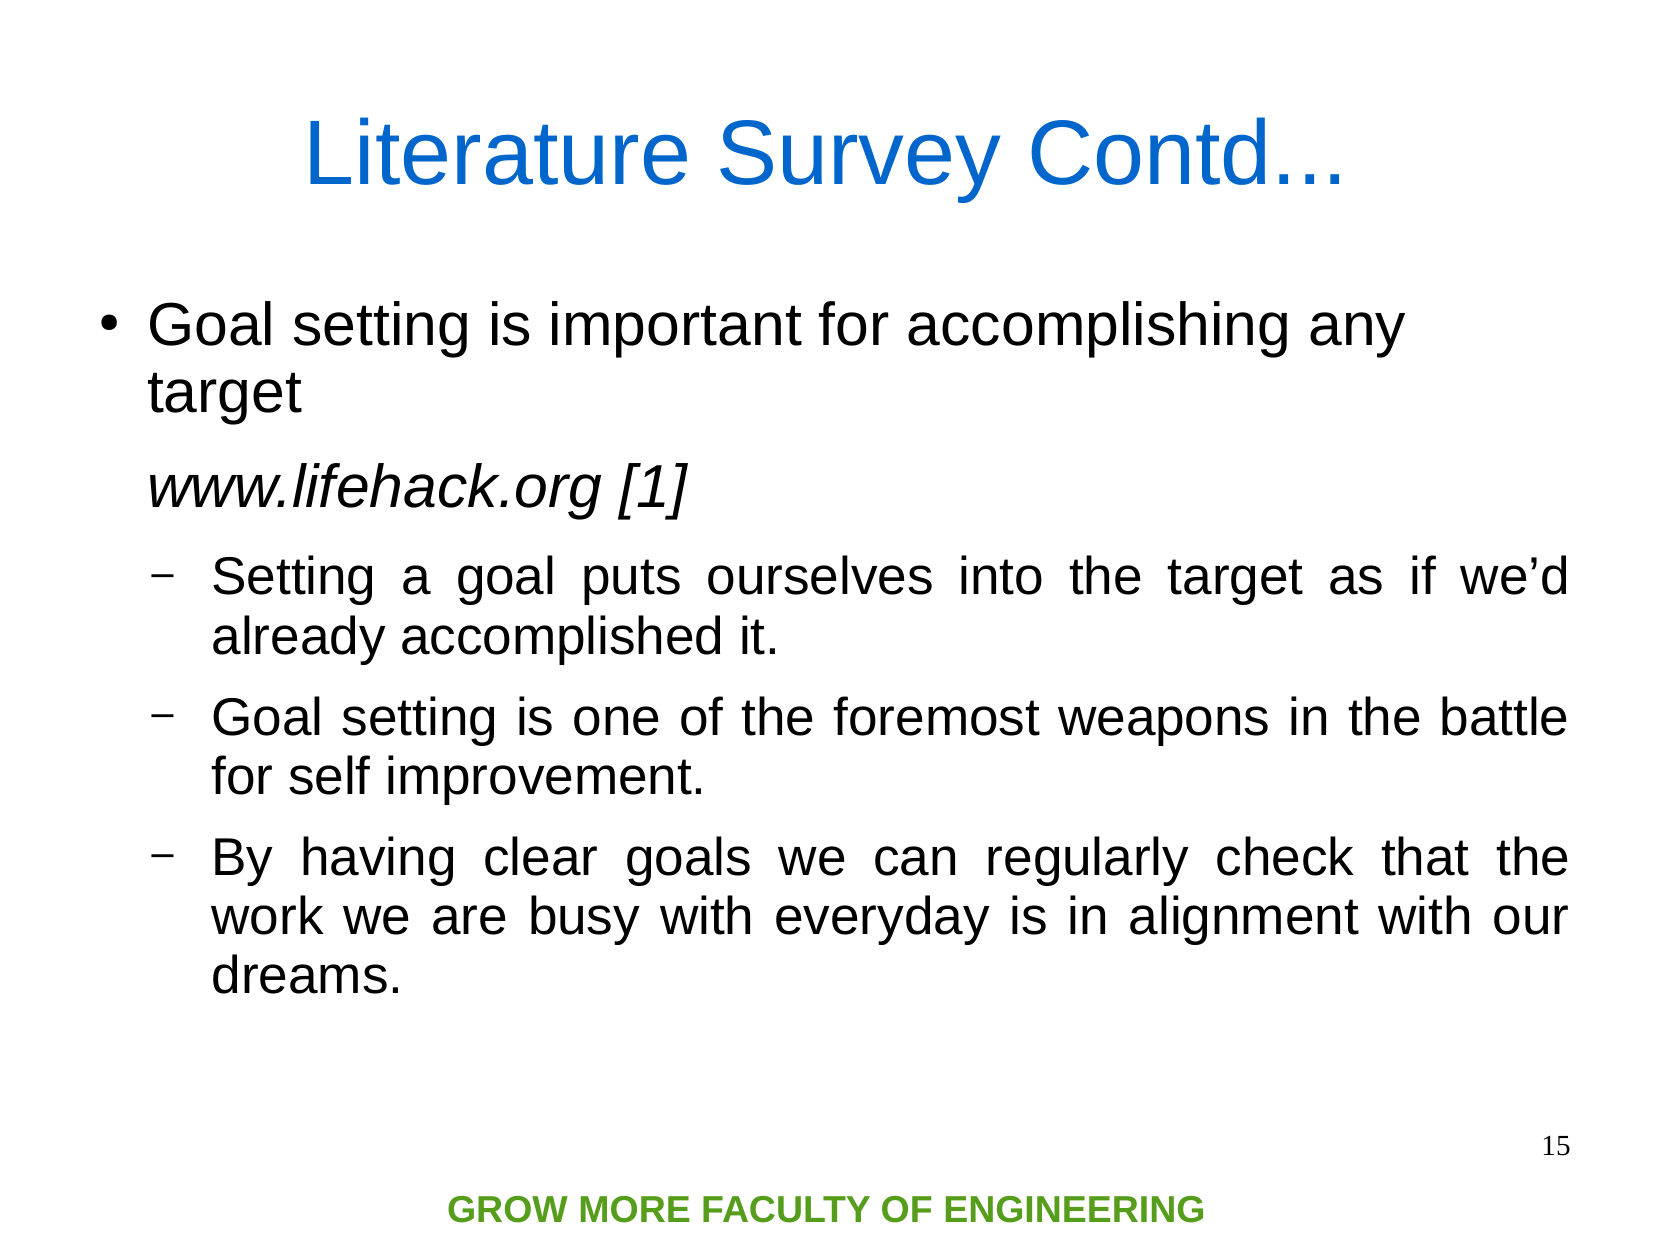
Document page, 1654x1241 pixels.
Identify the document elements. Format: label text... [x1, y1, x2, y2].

list Goal setting is important for accomplishing any target www.lifehack.org [1] Setting a goal puts ourselves into the target as if we’d already accomplished it. Goal setting is one of the foremost weapons in the battle for self improvement. By having clear goals we can regularly check that the work we are busy with everyday is in alignment with our dreams. [82, 290, 1571, 1010]
title Literature Survey Contd... [82, 49, 1571, 257]
